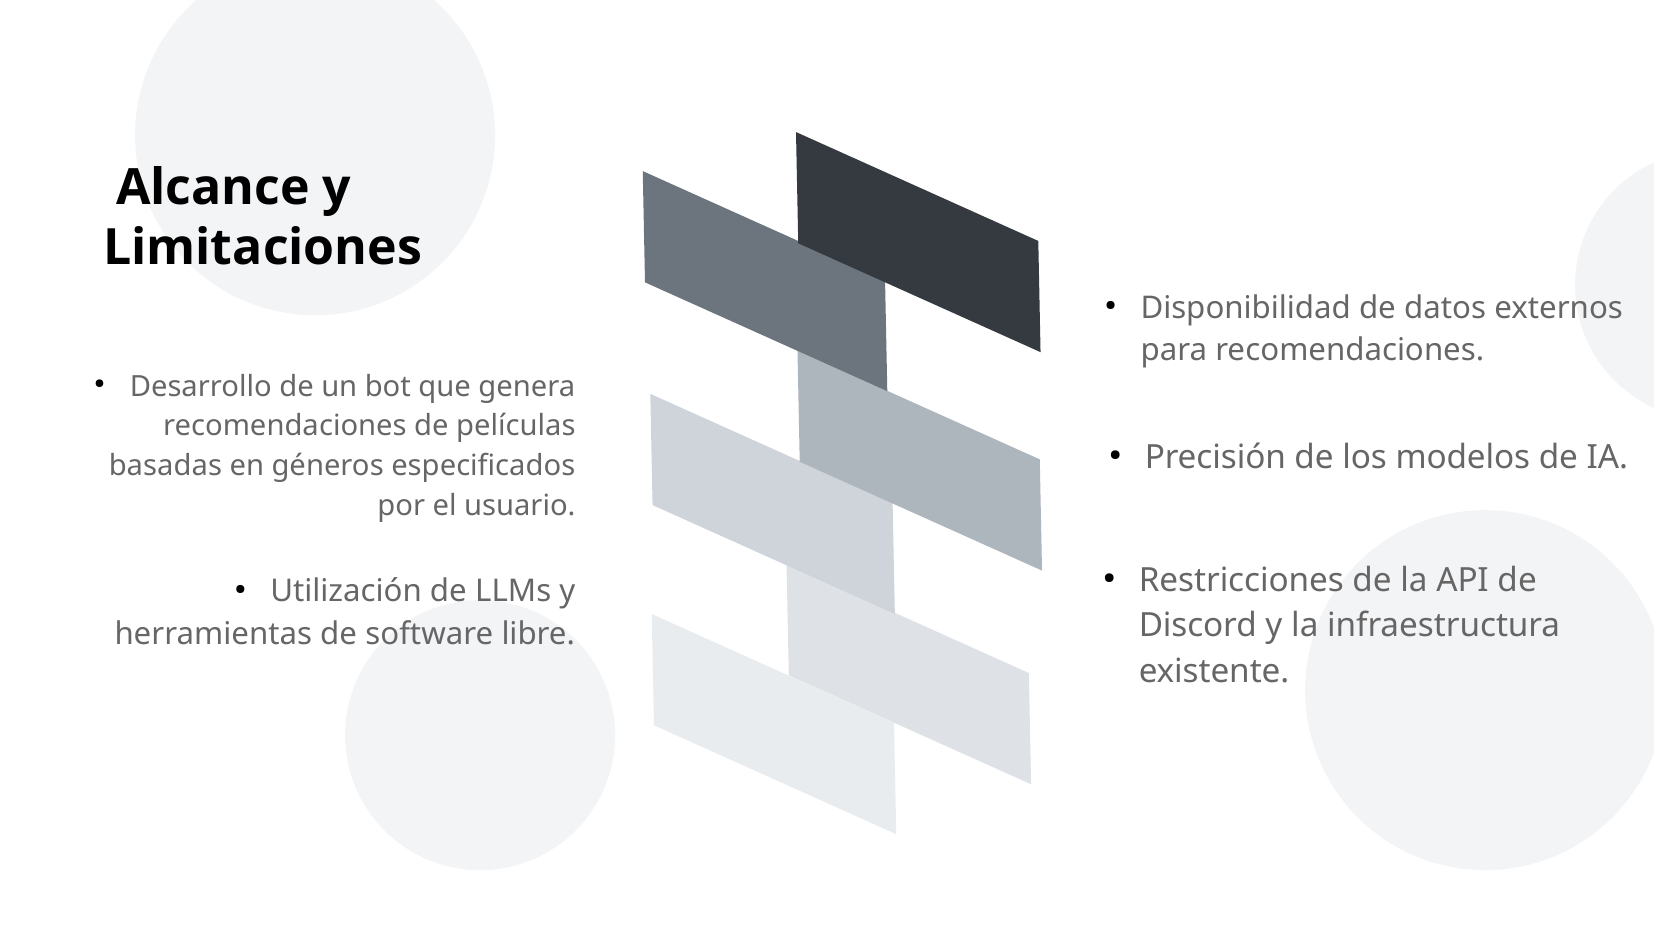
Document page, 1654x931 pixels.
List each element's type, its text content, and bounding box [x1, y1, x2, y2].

text_box Desarrollo de un bot que genera recomendaciones de películas basadas en géneros especificados por el usuario. [35, 357, 591, 532]
text_box Precisión de los modelos de IA. [1094, 426, 1650, 549]
text_box Disponibilidad de datos externos para recomendaciones. [1090, 277, 1646, 401]
text_box Utilización de LLMs y herramientas de software libre. [35, 561, 591, 685]
text_box Alcance y Limitaciones [88, 147, 562, 296]
text_box Restricciones de la API de Discord y la infraestructura existente. [1088, 548, 1644, 680]
